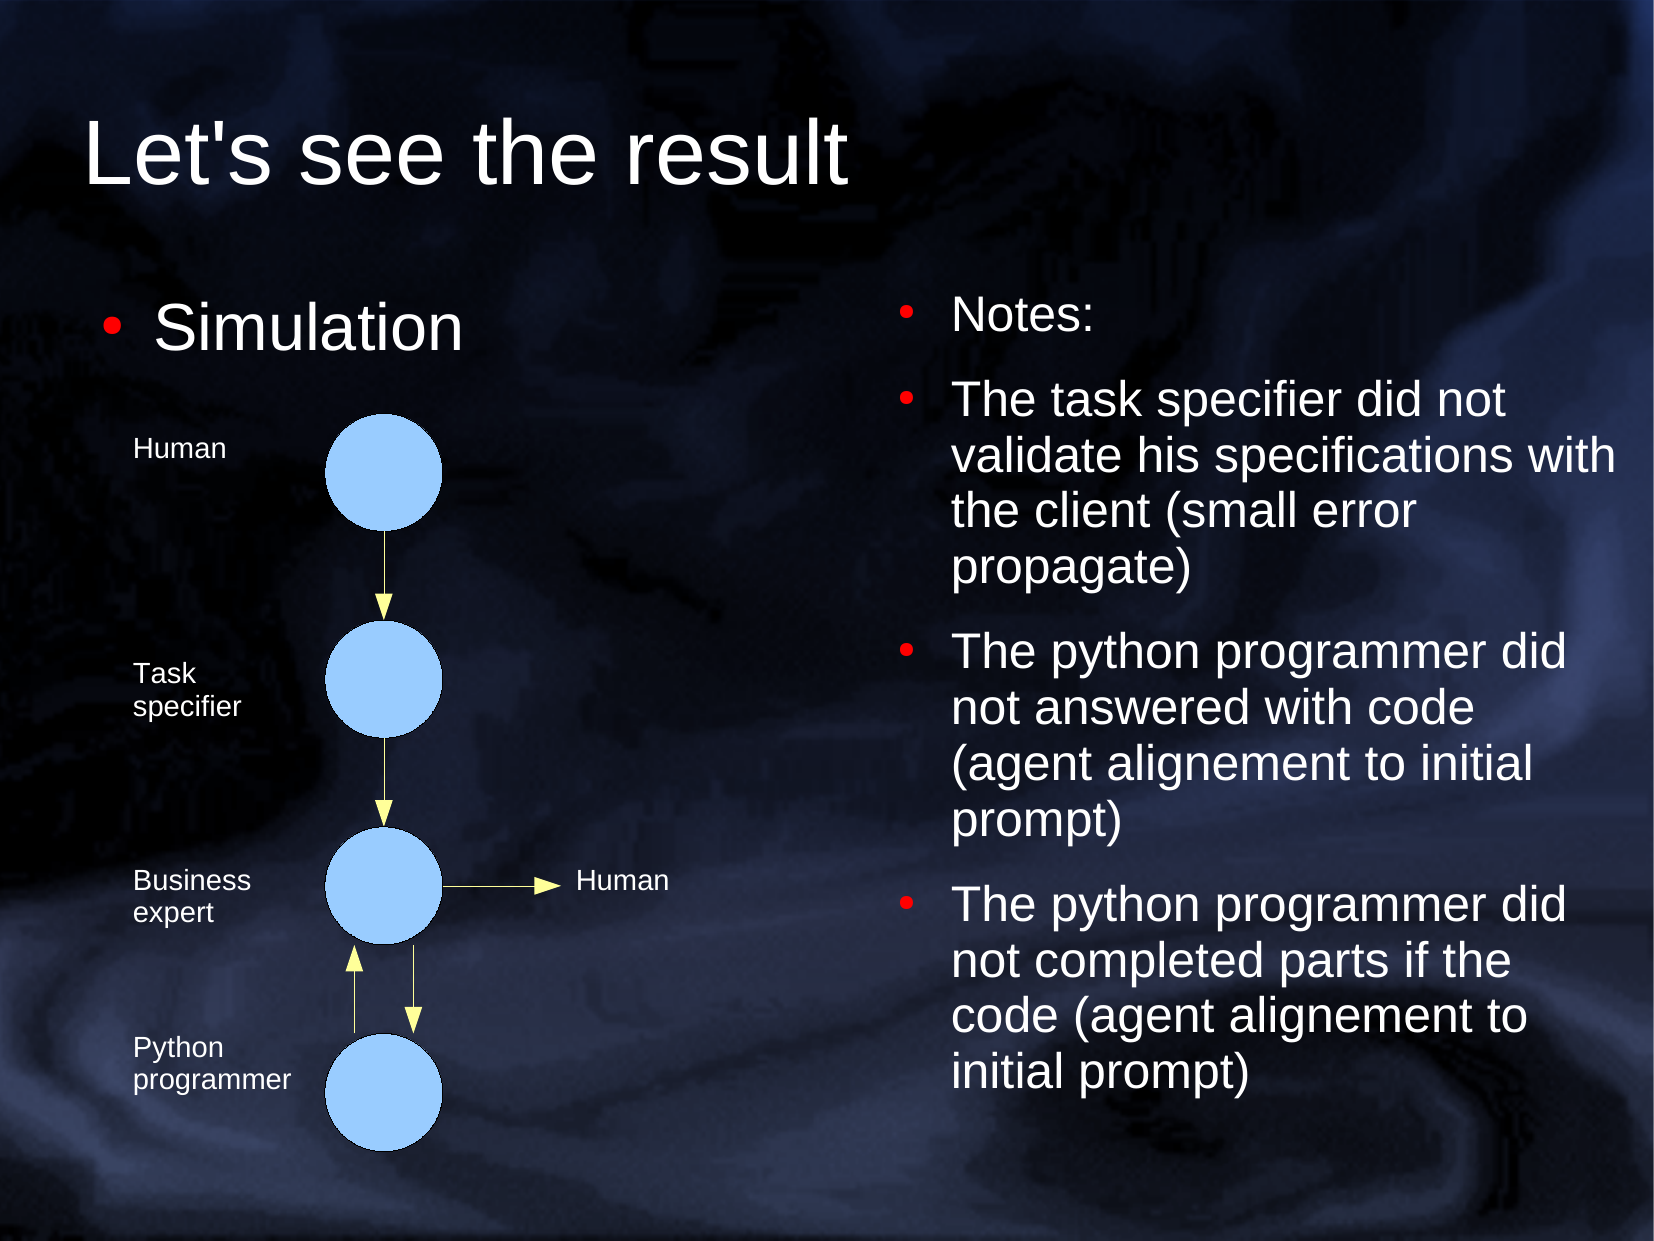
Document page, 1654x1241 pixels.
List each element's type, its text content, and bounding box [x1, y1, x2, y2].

text_box Task specifier [118, 649, 296, 730]
text_box Human [118, 424, 296, 473]
text_box [325, 826, 443, 945]
list Simulation [82, 290, 827, 1109]
text_box Business expert [118, 856, 325, 956]
title Let's see the result [82, 49, 1571, 257]
text_box Python programmer [118, 1023, 325, 1123]
text_box [324, 413, 443, 532]
picture [0, 0, 1654, 1241]
text_box [324, 620, 443, 739]
text_box [325, 1033, 443, 1152]
list Notes: The task specifier did not validate his specifications with the client (small error propagate) The python programmer did not answered with code (agent alignement to initial prompt) The python programmer did not completed parts if the code (agent alignement to initial prompt) [879, 285, 1625, 1105]
text_box Human [561, 856, 739, 904]
